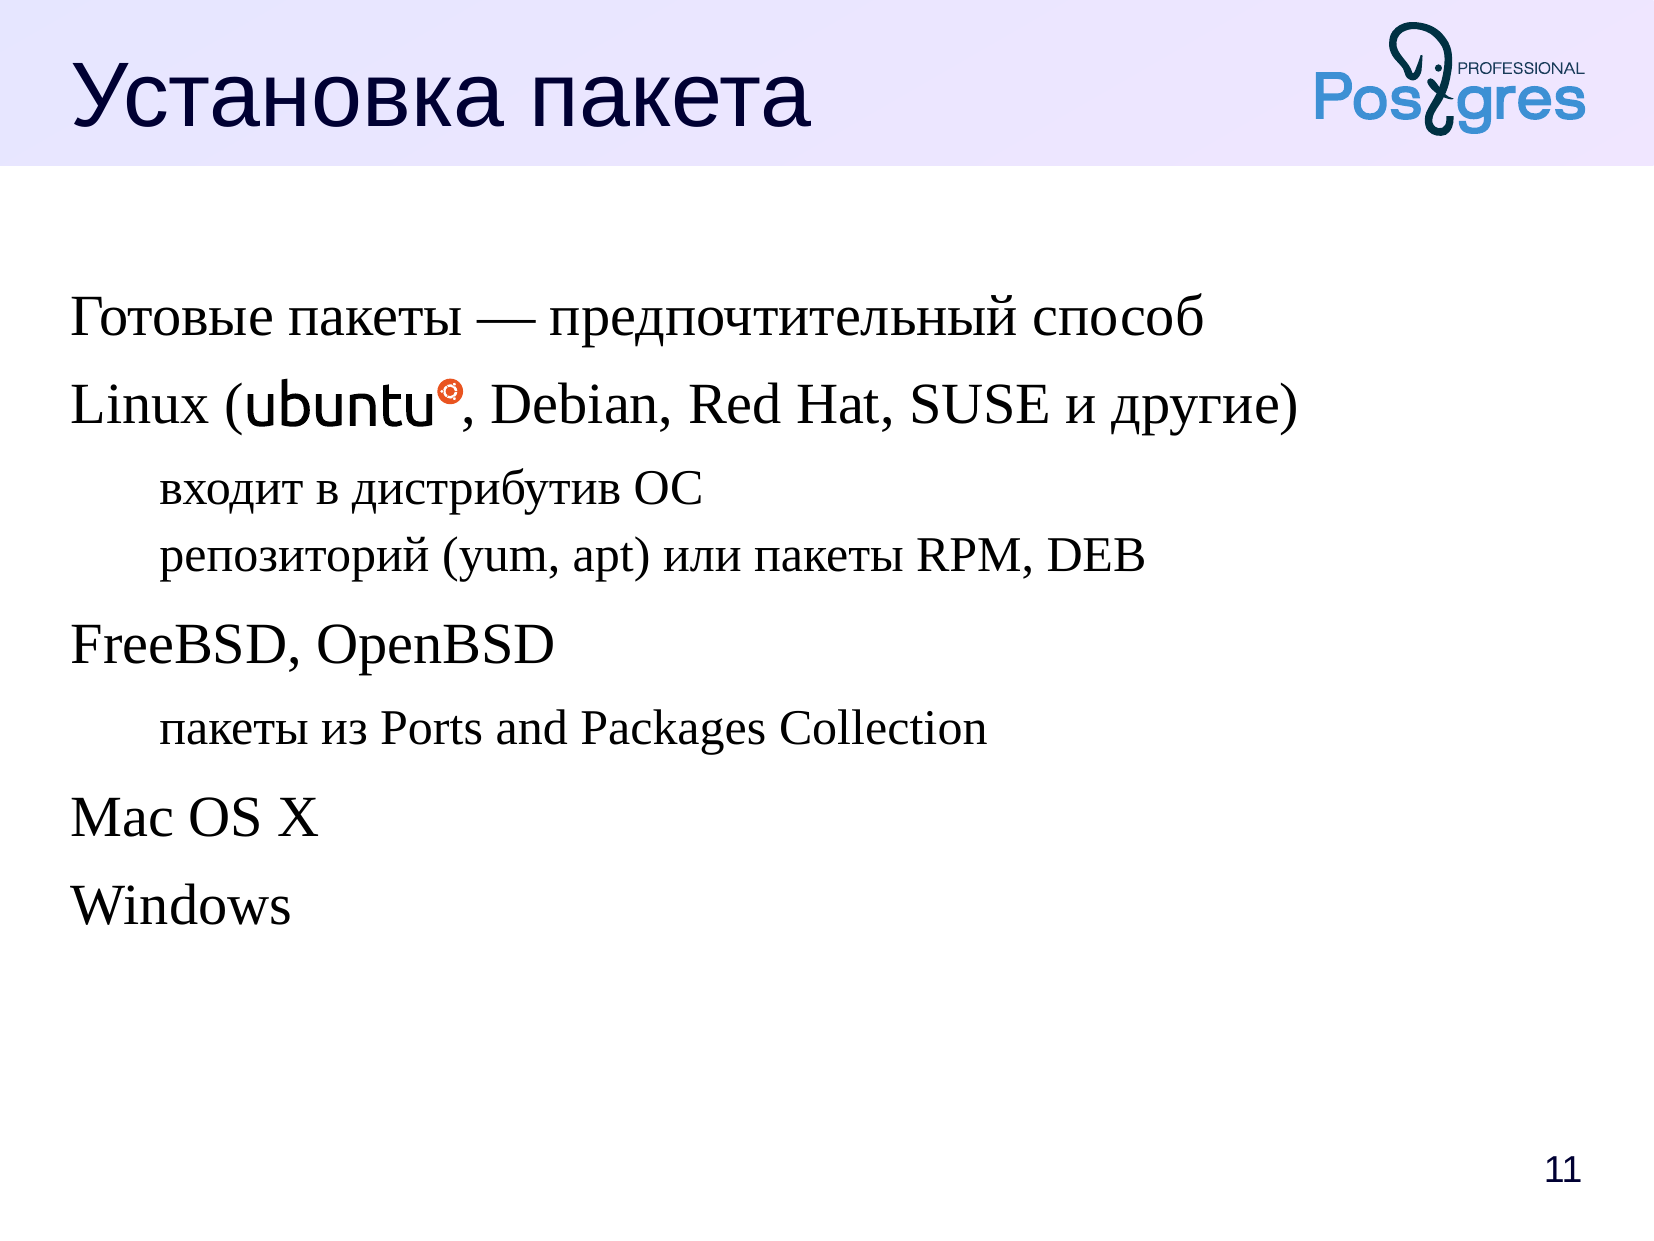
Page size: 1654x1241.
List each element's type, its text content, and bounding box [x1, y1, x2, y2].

title Установка пакета [70, 43, 1241, 147]
picture [185, 290, 525, 529]
list Готовые пакеты — предпочтительный способ Linux ( , Debian, Red Hat, SUSE и другие) входит в дистрибутив ОС репозиторий (yum, apt) или пакеты RPM, DEB FreeBSD, OpenBSD пакеты из Ports and Packages Collection Mac OS X Windows [70, 283, 1583, 1134]
